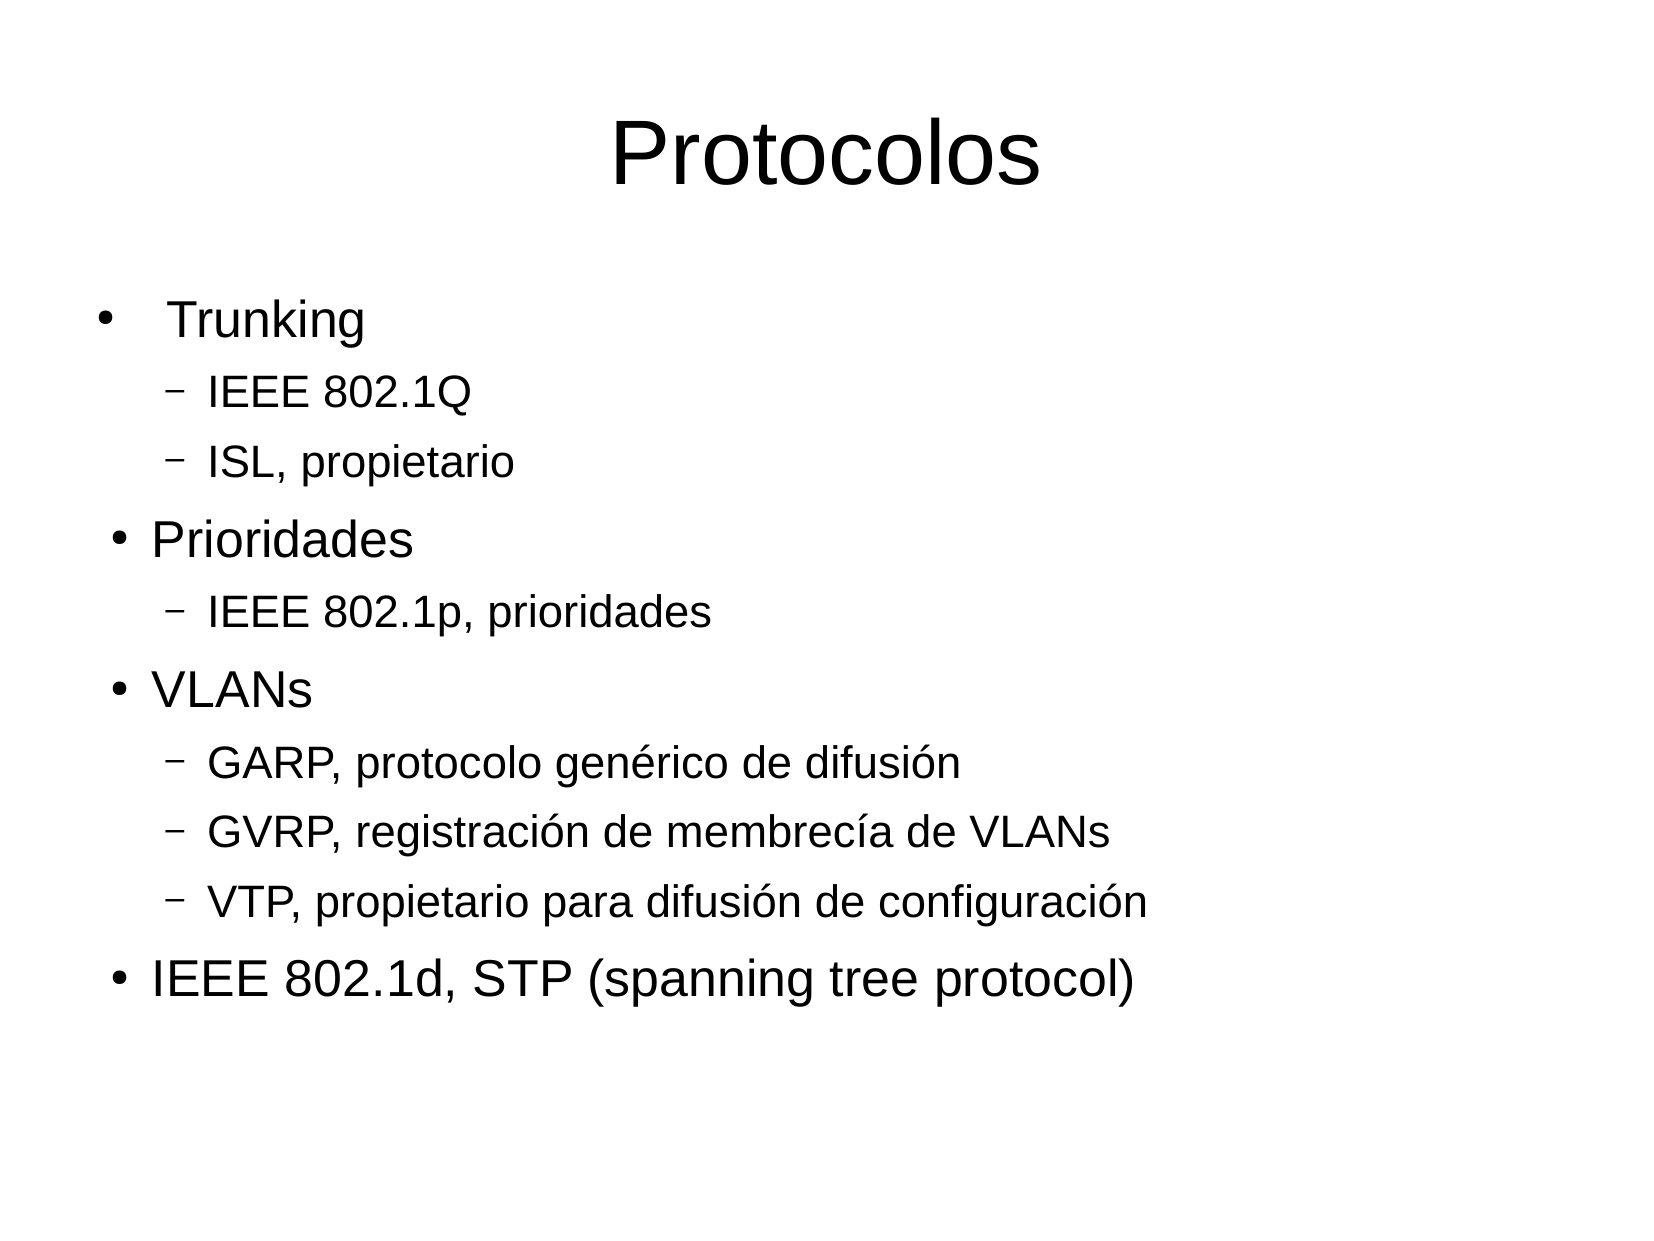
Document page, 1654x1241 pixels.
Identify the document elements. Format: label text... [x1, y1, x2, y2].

list Trunking IEEE 802.1Q ISL, propietario Prioridades IEEE 802.1p, prioridades VLANs GARP, protocolo genérico de difusión GVRP, registración de membrecía de VLANs VTP, propietario para difusión de configuración IEEE 802.1d, STP (spanning tree protocol) [82, 290, 1571, 1010]
title Protocolos [82, 49, 1571, 257]
